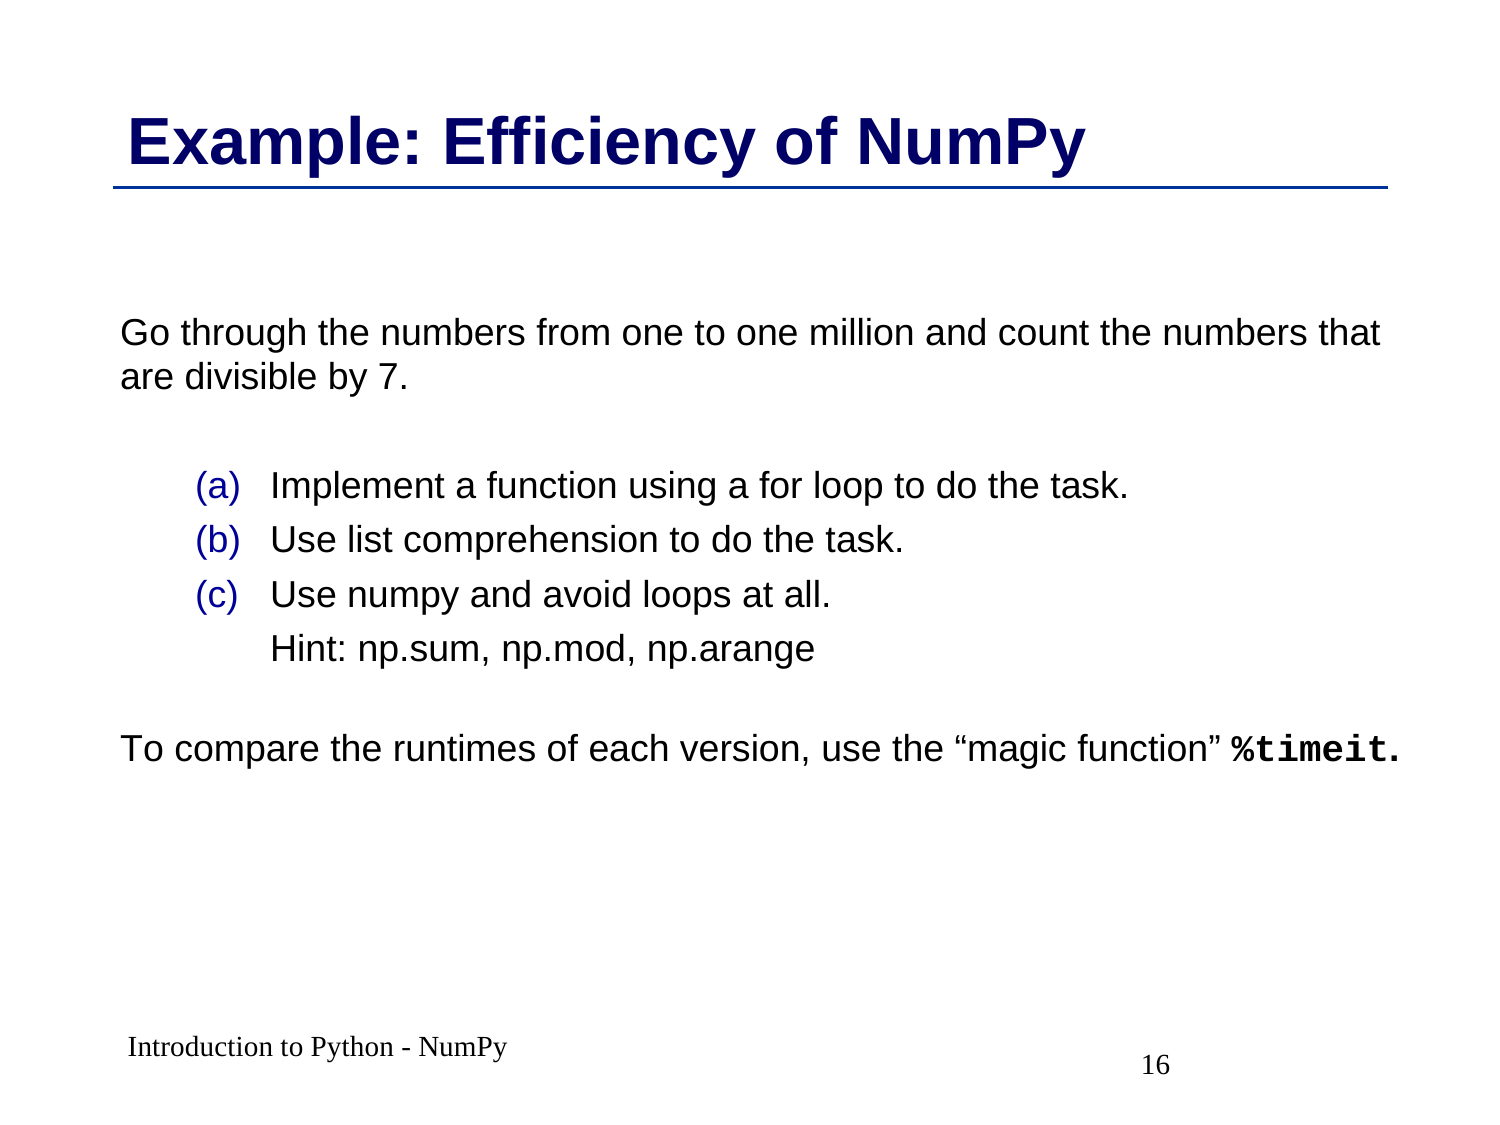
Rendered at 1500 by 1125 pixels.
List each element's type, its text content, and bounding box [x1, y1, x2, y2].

text_box Go through the numbers from one to one million and count the numbers that are divisible by 7. Implement a function using a for loop to do the task. Use list comprehension to do the task. Use numpy and avoid loops at all. Hint: np.sum, np.mod, np.arange To compare the runtimes of each version, use the “magic function” %timeit. [105, 299, 1441, 788]
text_box <number> [1074, 1025, 1388, 1101]
text_box Introduction to Python - NumPy [112, 1025, 501, 1101]
title Example: Efficiency of NumPy [112, 89, 1388, 186]
